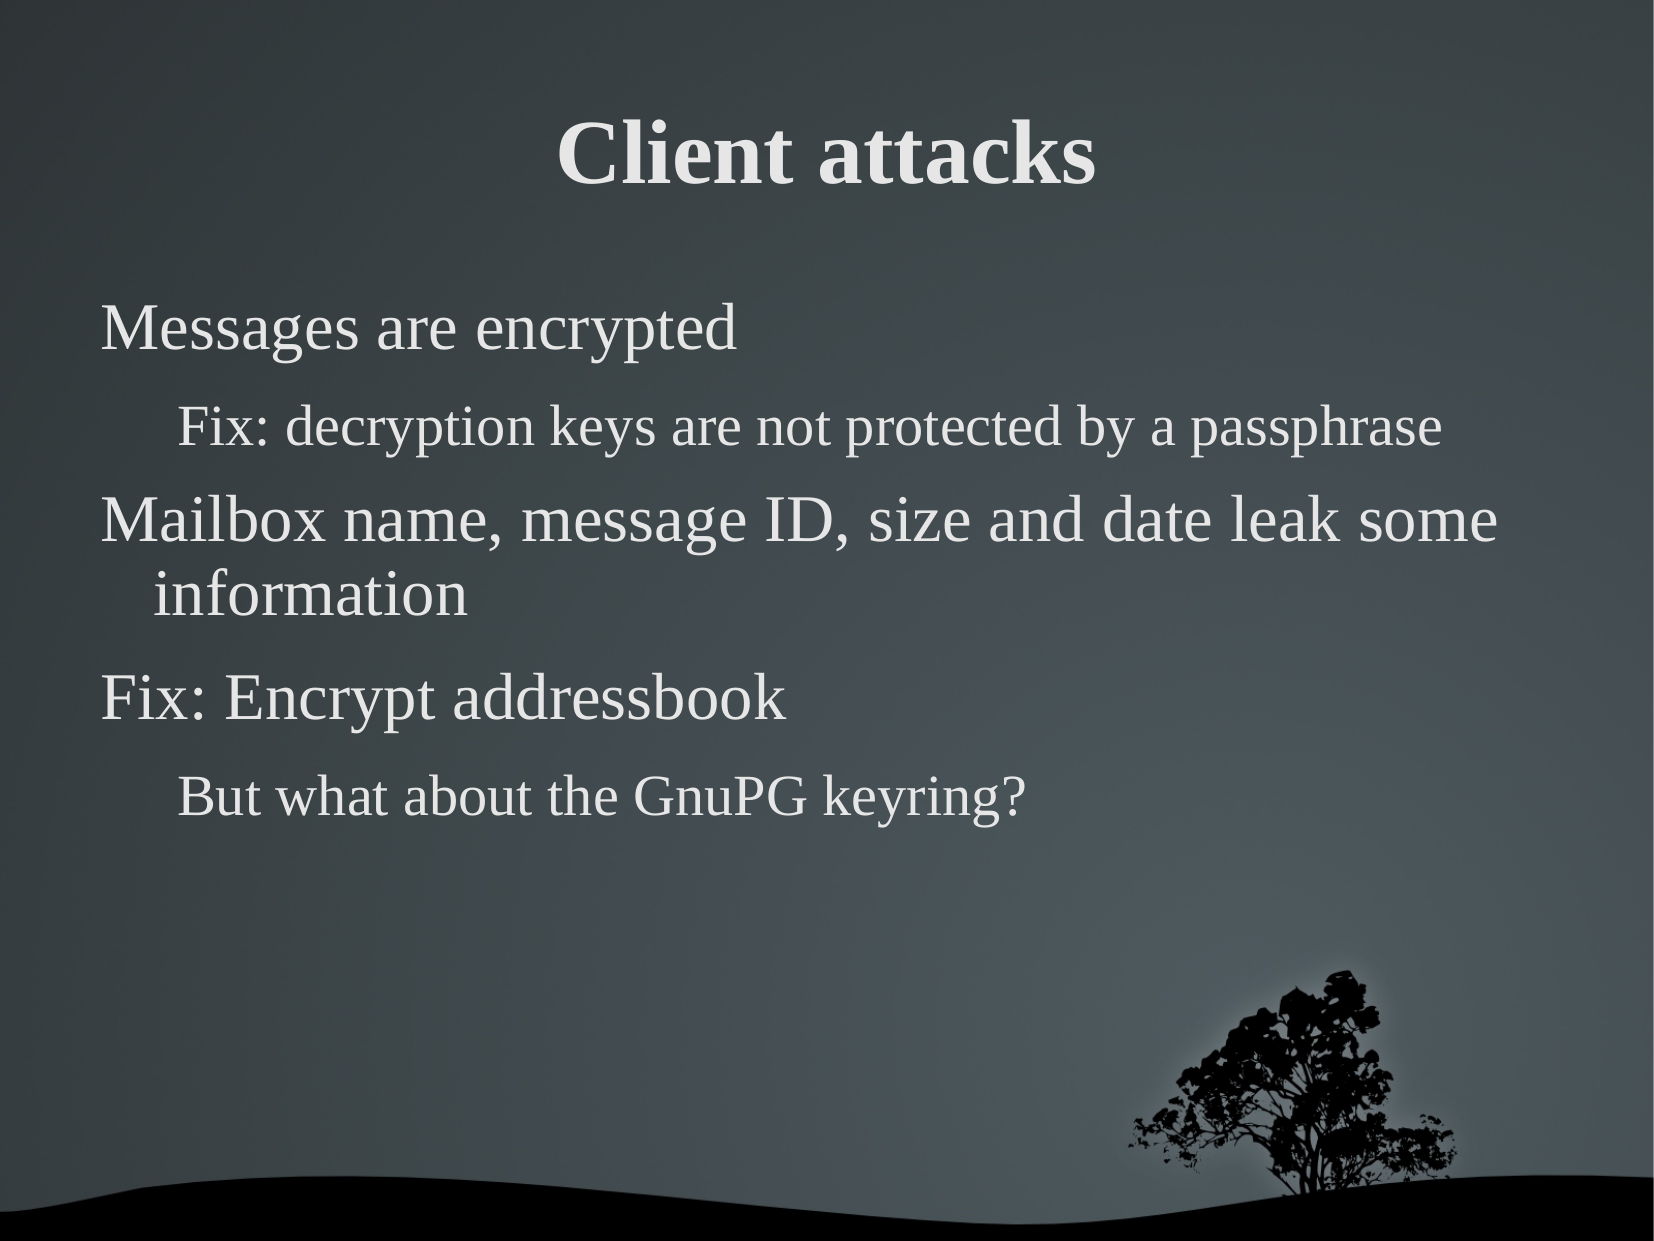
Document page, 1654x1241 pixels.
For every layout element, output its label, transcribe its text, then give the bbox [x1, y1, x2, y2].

title Client attacks [82, 56, 1571, 250]
picture [0, 0, 1654, 1241]
list Messages are encrypted Fix: decryption keys are not protected by a passphrase Mailbox name, message ID, size and date leak some information Fix: Encrypt addressbook But what about the GnuPG keyring? [82, 290, 1571, 1094]
